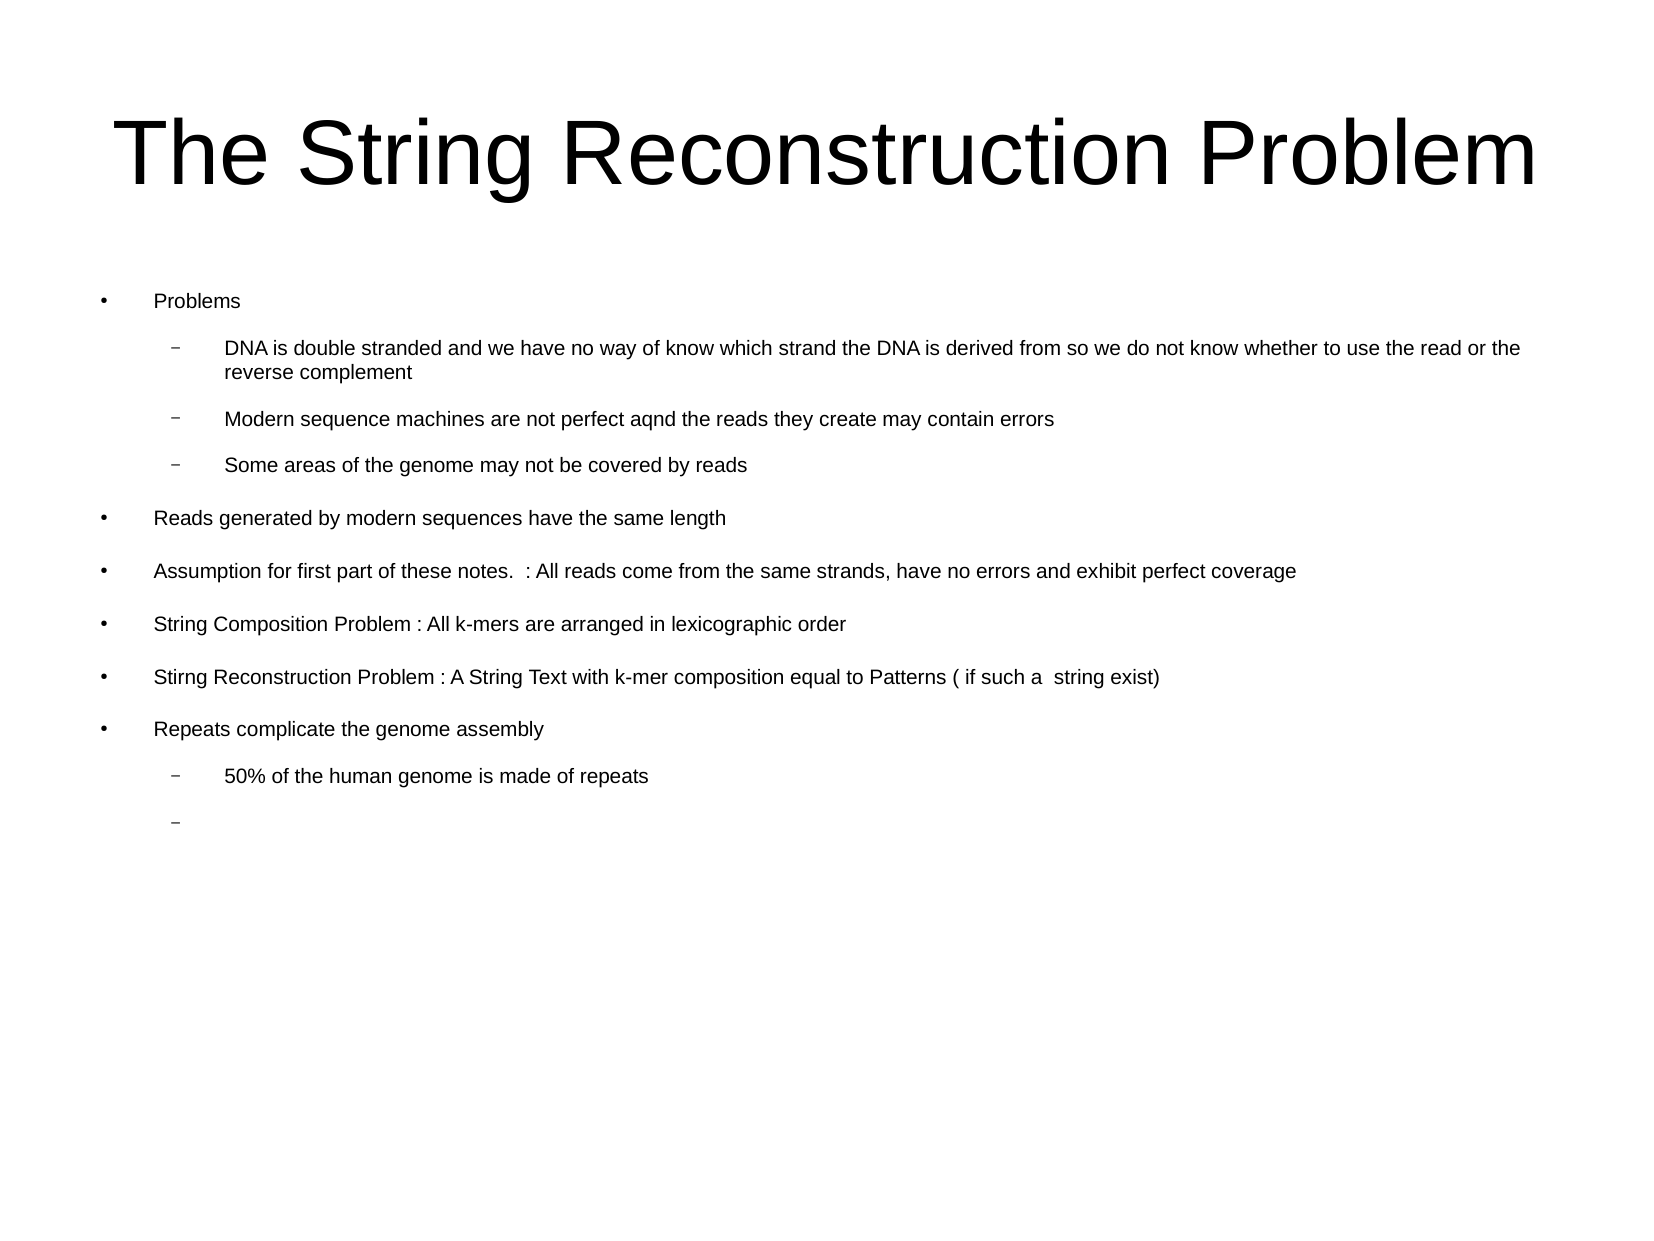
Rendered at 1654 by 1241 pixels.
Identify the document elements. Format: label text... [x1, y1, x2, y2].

title The String Reconstruction Problem [82, 49, 1571, 257]
list Problems DNA is double stranded and we have no way of know which strand the DNA is derived from so we do not know whether to use the read or the reverse complement Modern sequence machines are not perfect aqnd the reads they create may contain errors Some areas of the genome may not be covered by reads Reads generated by modern sequences have the same length Assumption for first part of these notes. : All reads come from the same strands, have no errors and exhibit perfect coverage String Composition Problem : All k-mers are arranged in lexicographic order Stirng Reconstruction Problem : A String Text with k-mer composition equal to Patterns ( if such a string exist) Repeats complicate the genome assembly 50% of the human genome is made of repeats [82, 290, 1571, 1217]
